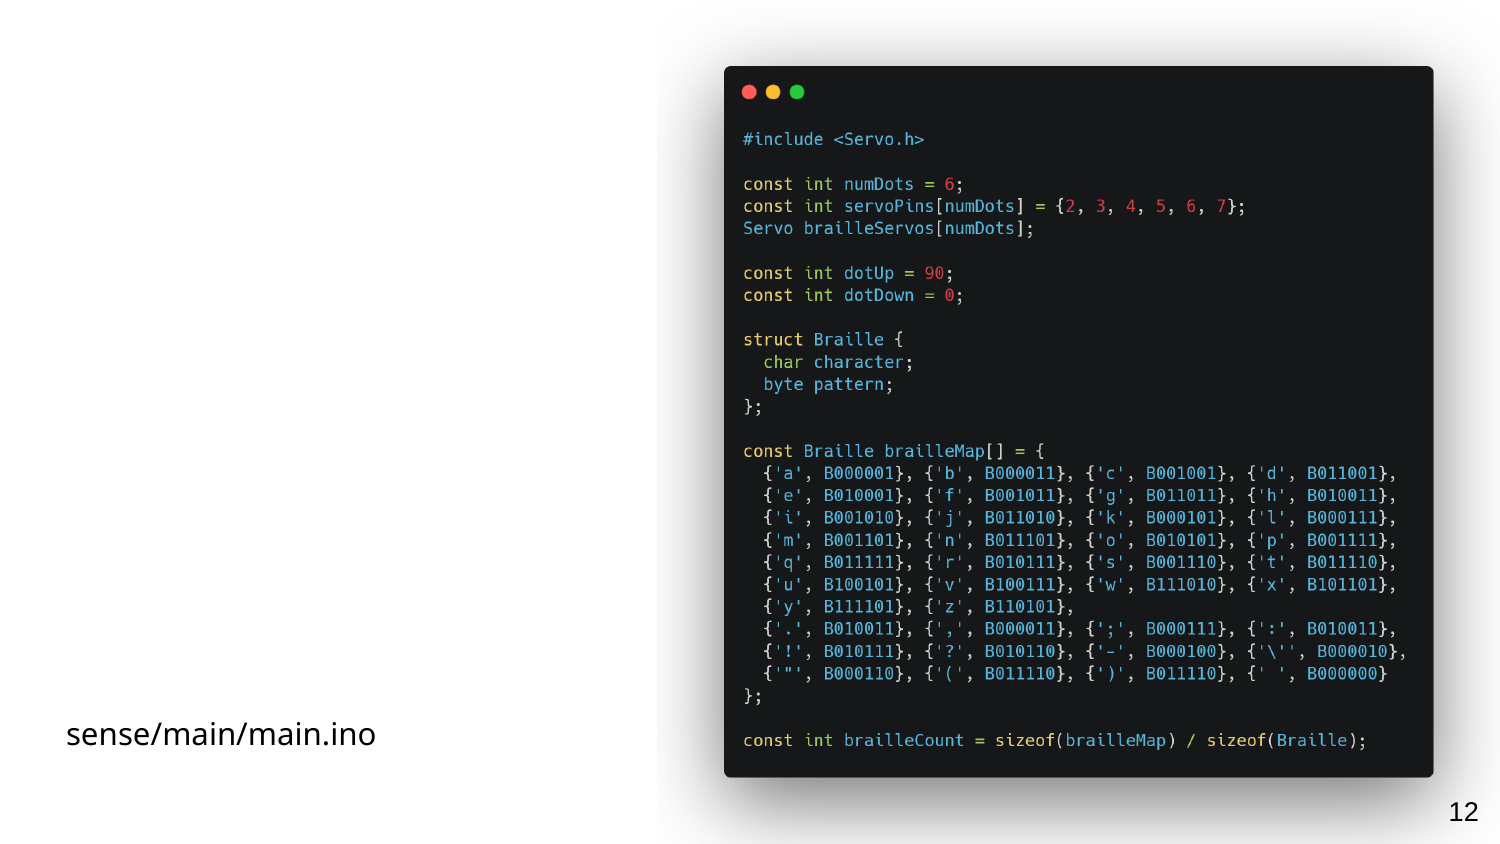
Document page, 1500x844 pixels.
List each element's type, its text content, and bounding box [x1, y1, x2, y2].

text_box sense/main/main.ino [51, 693, 1036, 794]
slide_number <number> [1403, 779, 1494, 844]
picture [657, 0, 1500, 844]
